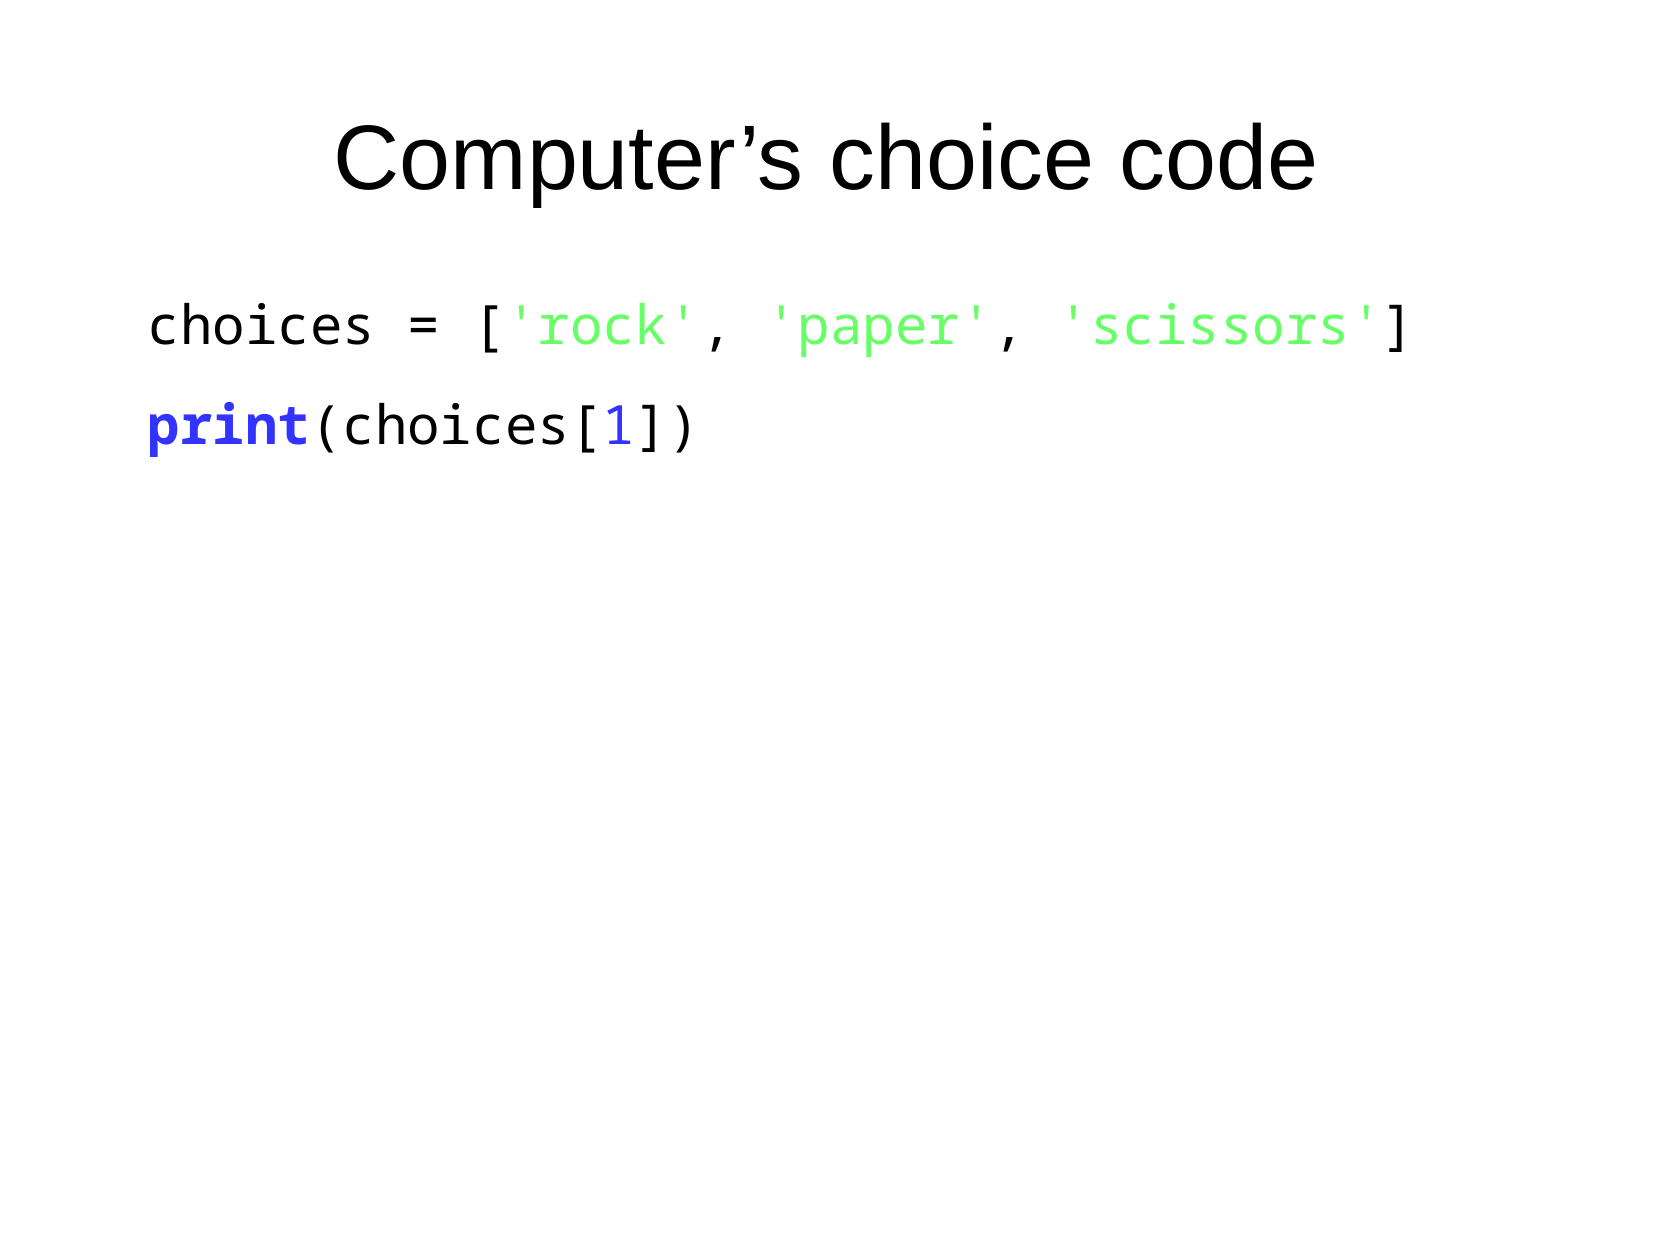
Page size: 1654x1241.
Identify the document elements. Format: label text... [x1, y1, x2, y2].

text_box choices = ['rock', 'paper', 'scissors'] print(choices[1]) [76, 290, 1565, 1010]
text_box Computer’s choice code [82, 49, 1571, 257]
